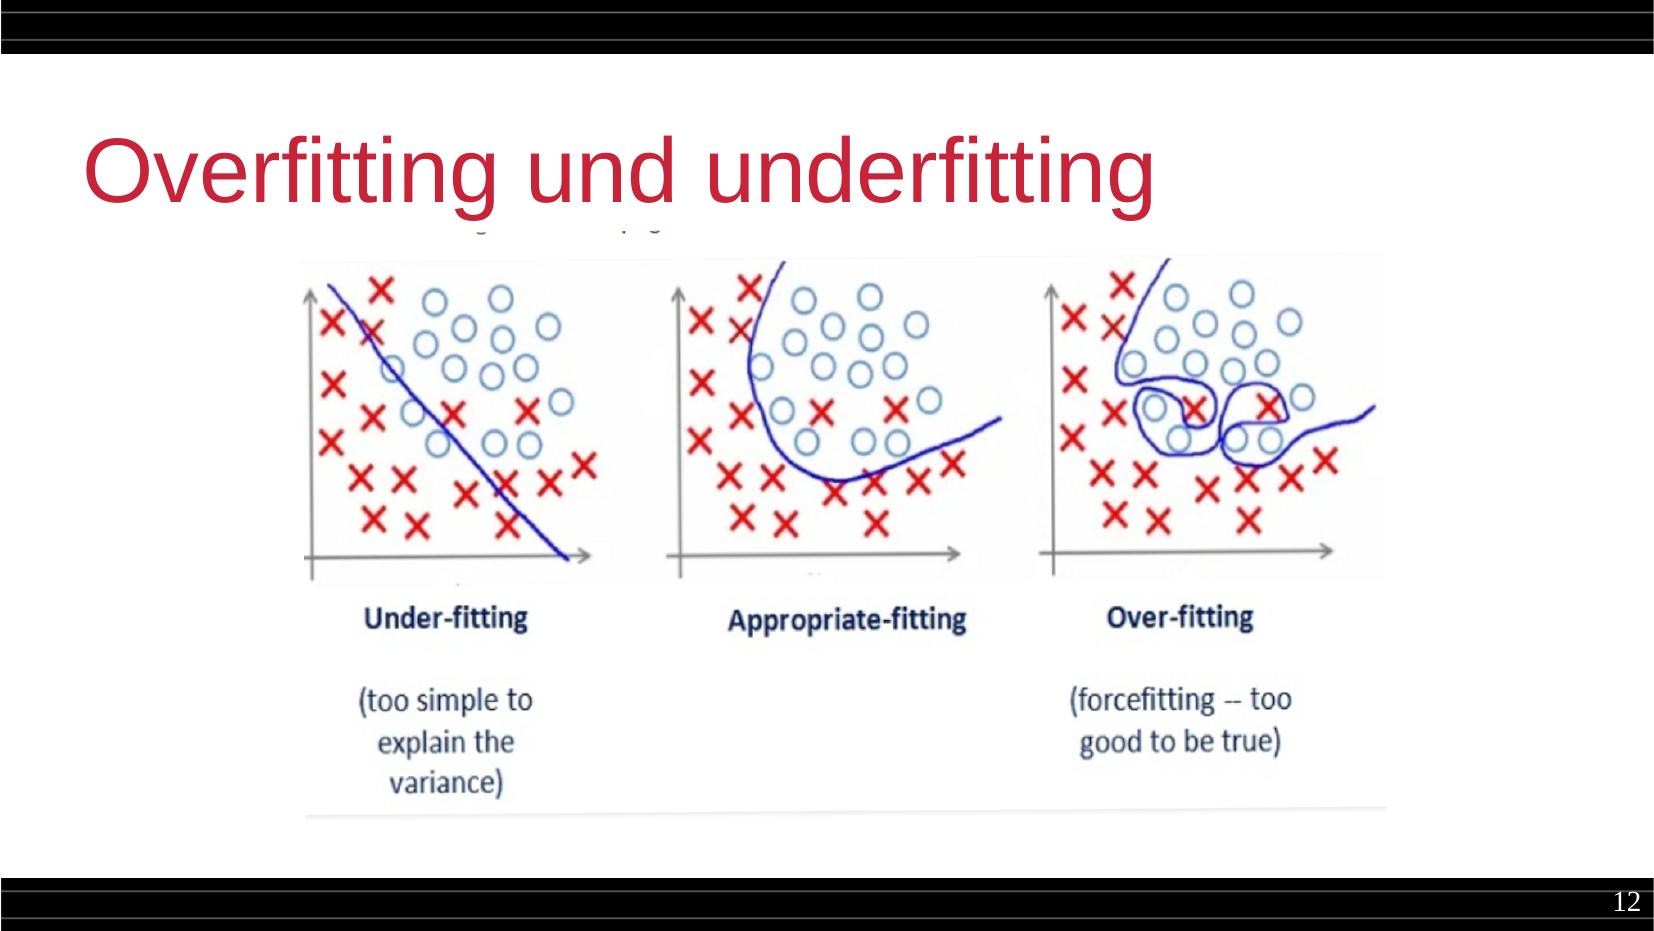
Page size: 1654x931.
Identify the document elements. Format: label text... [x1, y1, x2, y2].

picture [300, 225, 1386, 842]
picture [1, 878, 1654, 931]
title Overfitting und underfitting [82, 92, 1571, 249]
picture [1, 0, 1654, 54]
